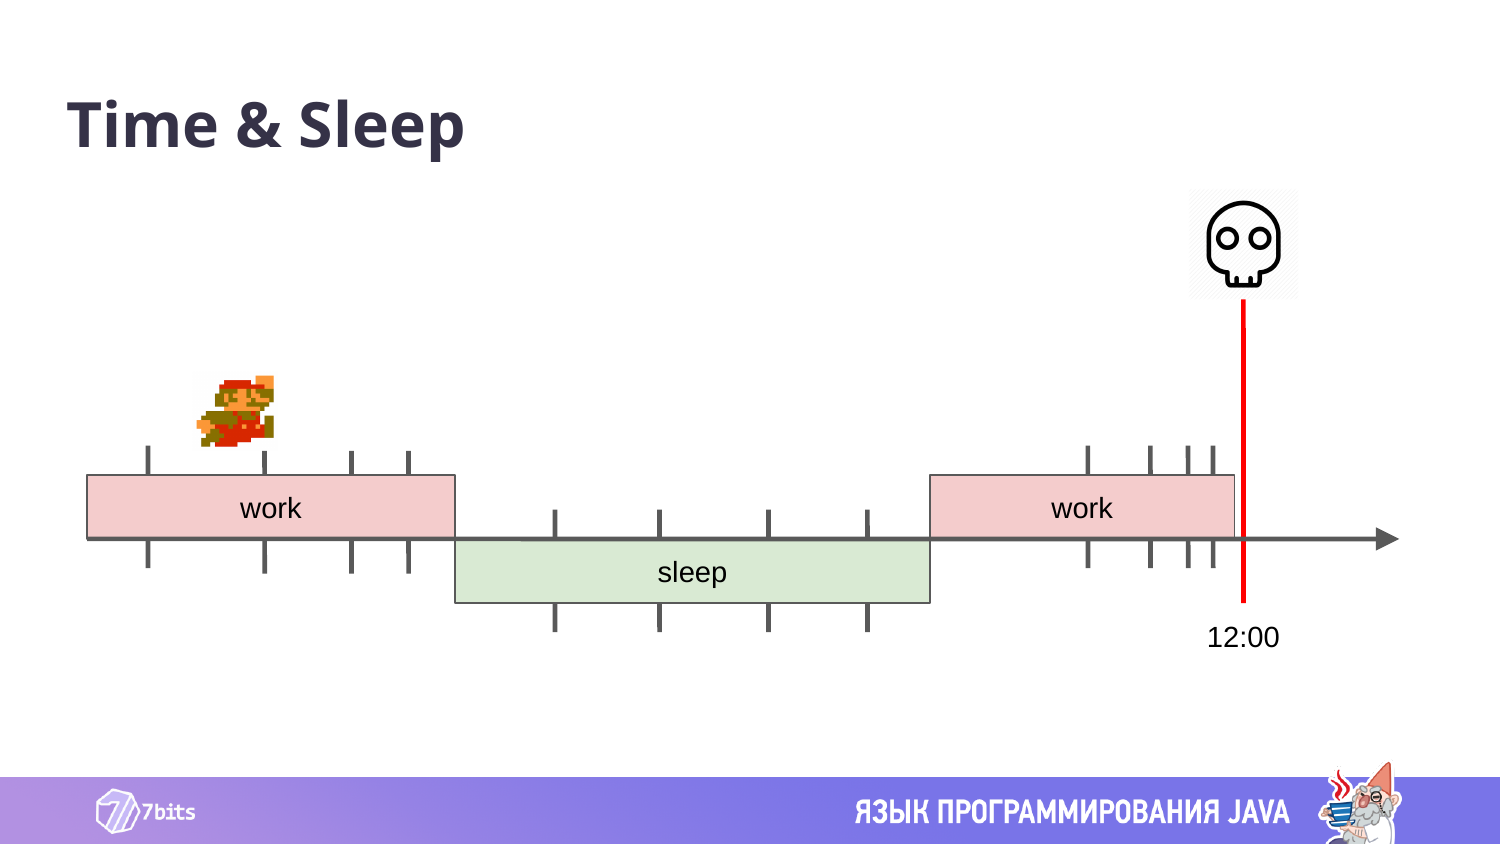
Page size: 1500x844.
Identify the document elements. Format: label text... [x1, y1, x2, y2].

picture [0, 717, 1500, 844]
title Time & Sleep [51, 69, 1449, 164]
text_box sleep [454, 542, 930, 603]
picture [1188, 188, 1299, 300]
text_box work [87, 474, 455, 536]
picture [192, 371, 278, 451]
text_box 12:00 [1184, 602, 1303, 656]
text_box work [929, 474, 1235, 536]
